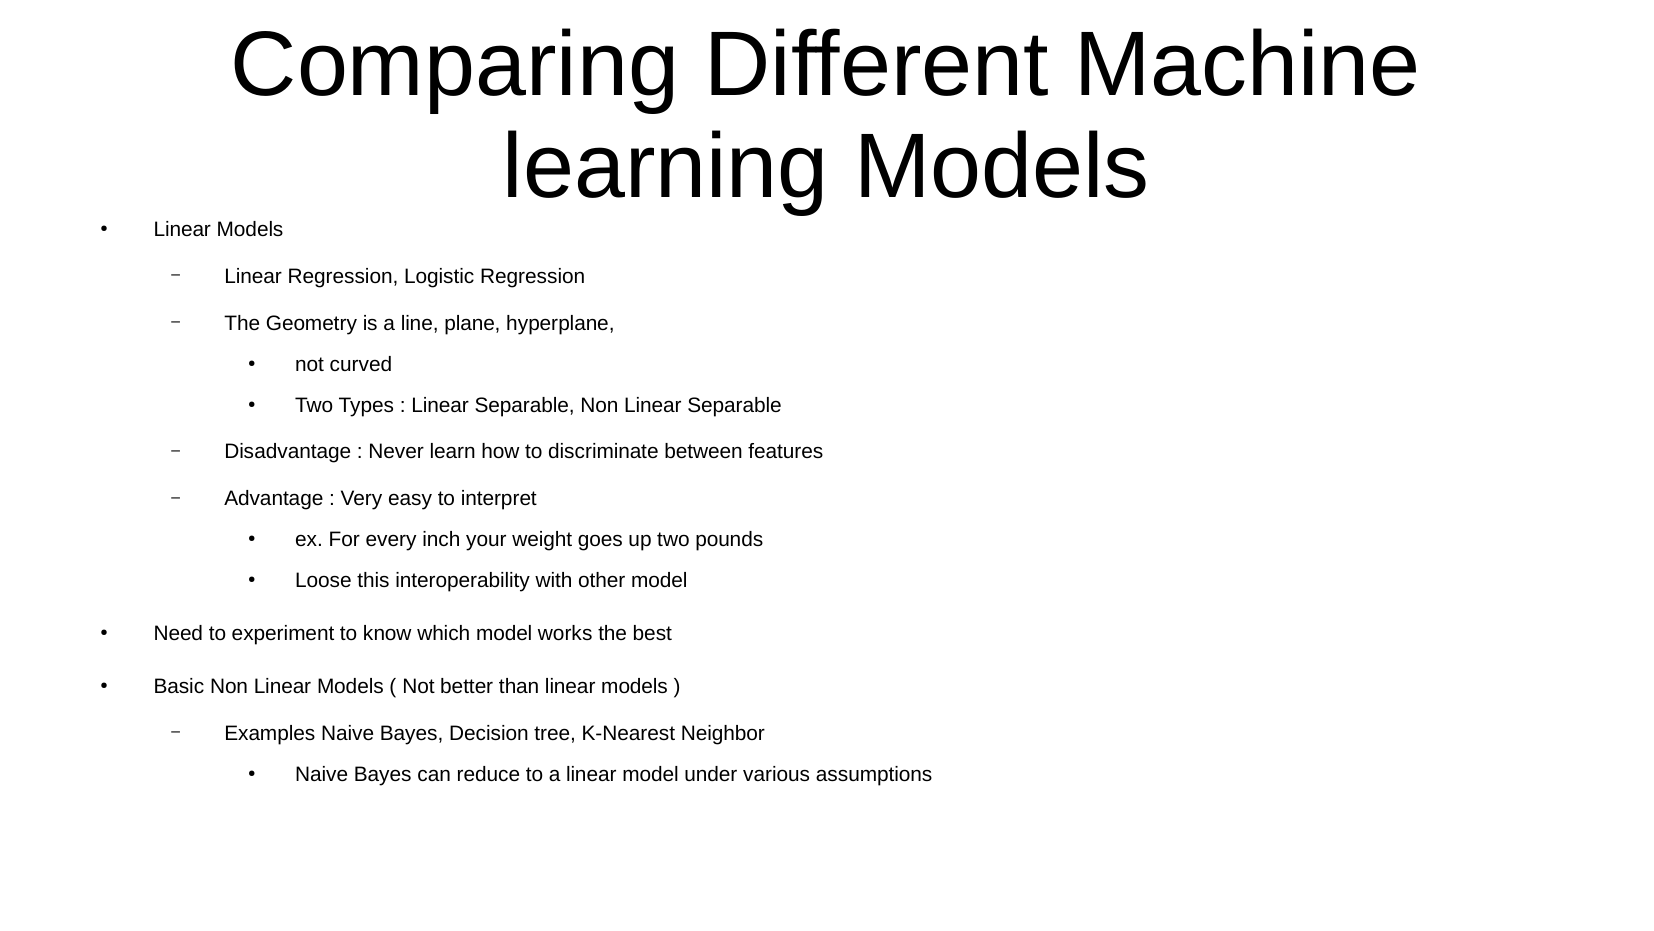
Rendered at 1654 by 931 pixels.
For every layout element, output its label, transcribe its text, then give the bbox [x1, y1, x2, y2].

title Comparing Different Machine learning Models [82, 12, 1571, 217]
list Linear Models Linear Regression, Logistic Regression The Geometry is a line, plane, hyperplane, not curved Two Types : Linear Separable, Non Linear Separable Disadvantage : Never learn how to discriminate between features Advantage : Very easy to interpret ex. For every inch your weight goes up two pounds Loose this interoperability with other model Need to experiment to know which model works the best Basic Non Linear Models ( Not better than linear models ) Examples Naive Bayes, Decision tree, K-Nearest Neighbor Naive Bayes can reduce to a linear model under various assumptions [82, 217, 1636, 916]
